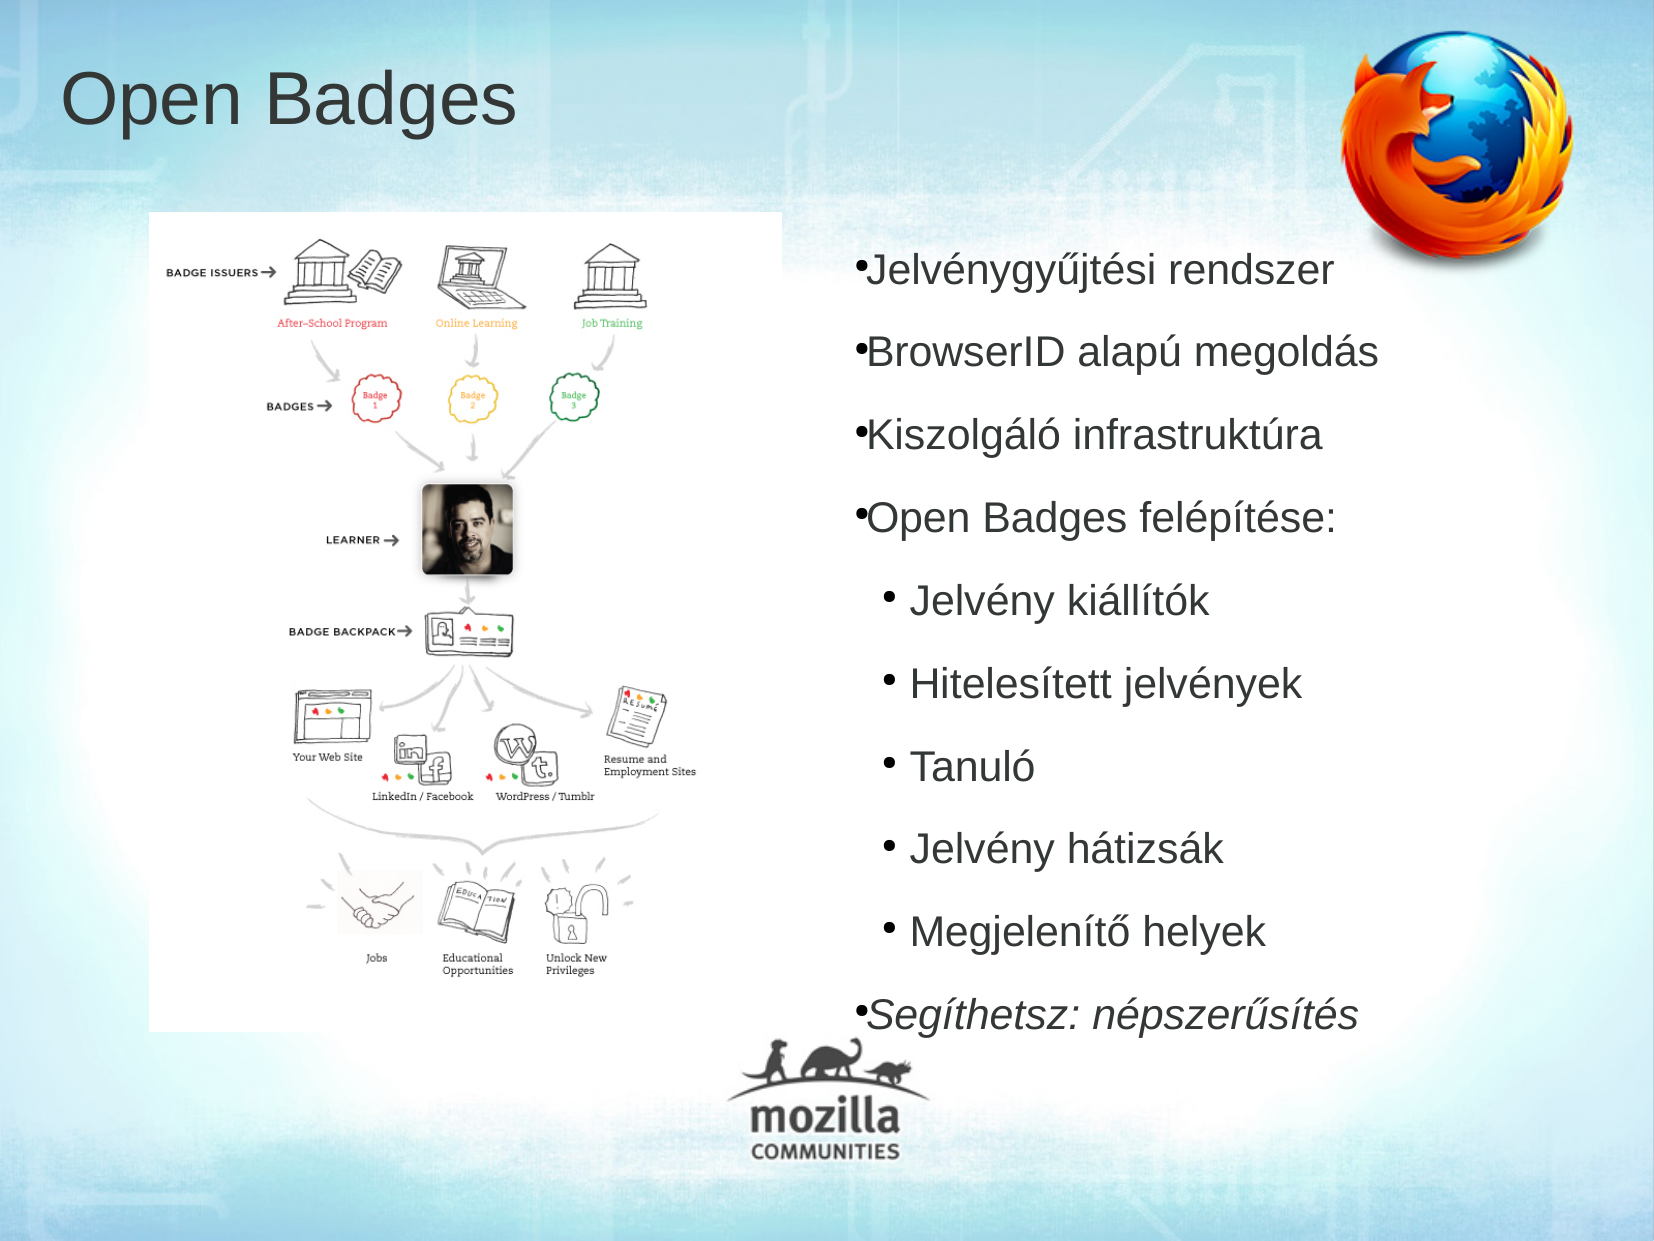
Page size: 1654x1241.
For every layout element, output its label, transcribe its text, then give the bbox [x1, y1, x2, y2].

list Jelvénygyűjtési rendszer BrowserID alapú megoldás Kiszolgáló infrastruktúra Open Badges felépítése: Jelvény kiállítók Hitelesített jelvények Tanuló Jelvény hátizsák Megjelenítő helyek Segíthetsz: népszerűsítés [845, 230, 1603, 1049]
title Open Badges [51, 0, 1323, 189]
picture [0, 0, 1654, 1241]
